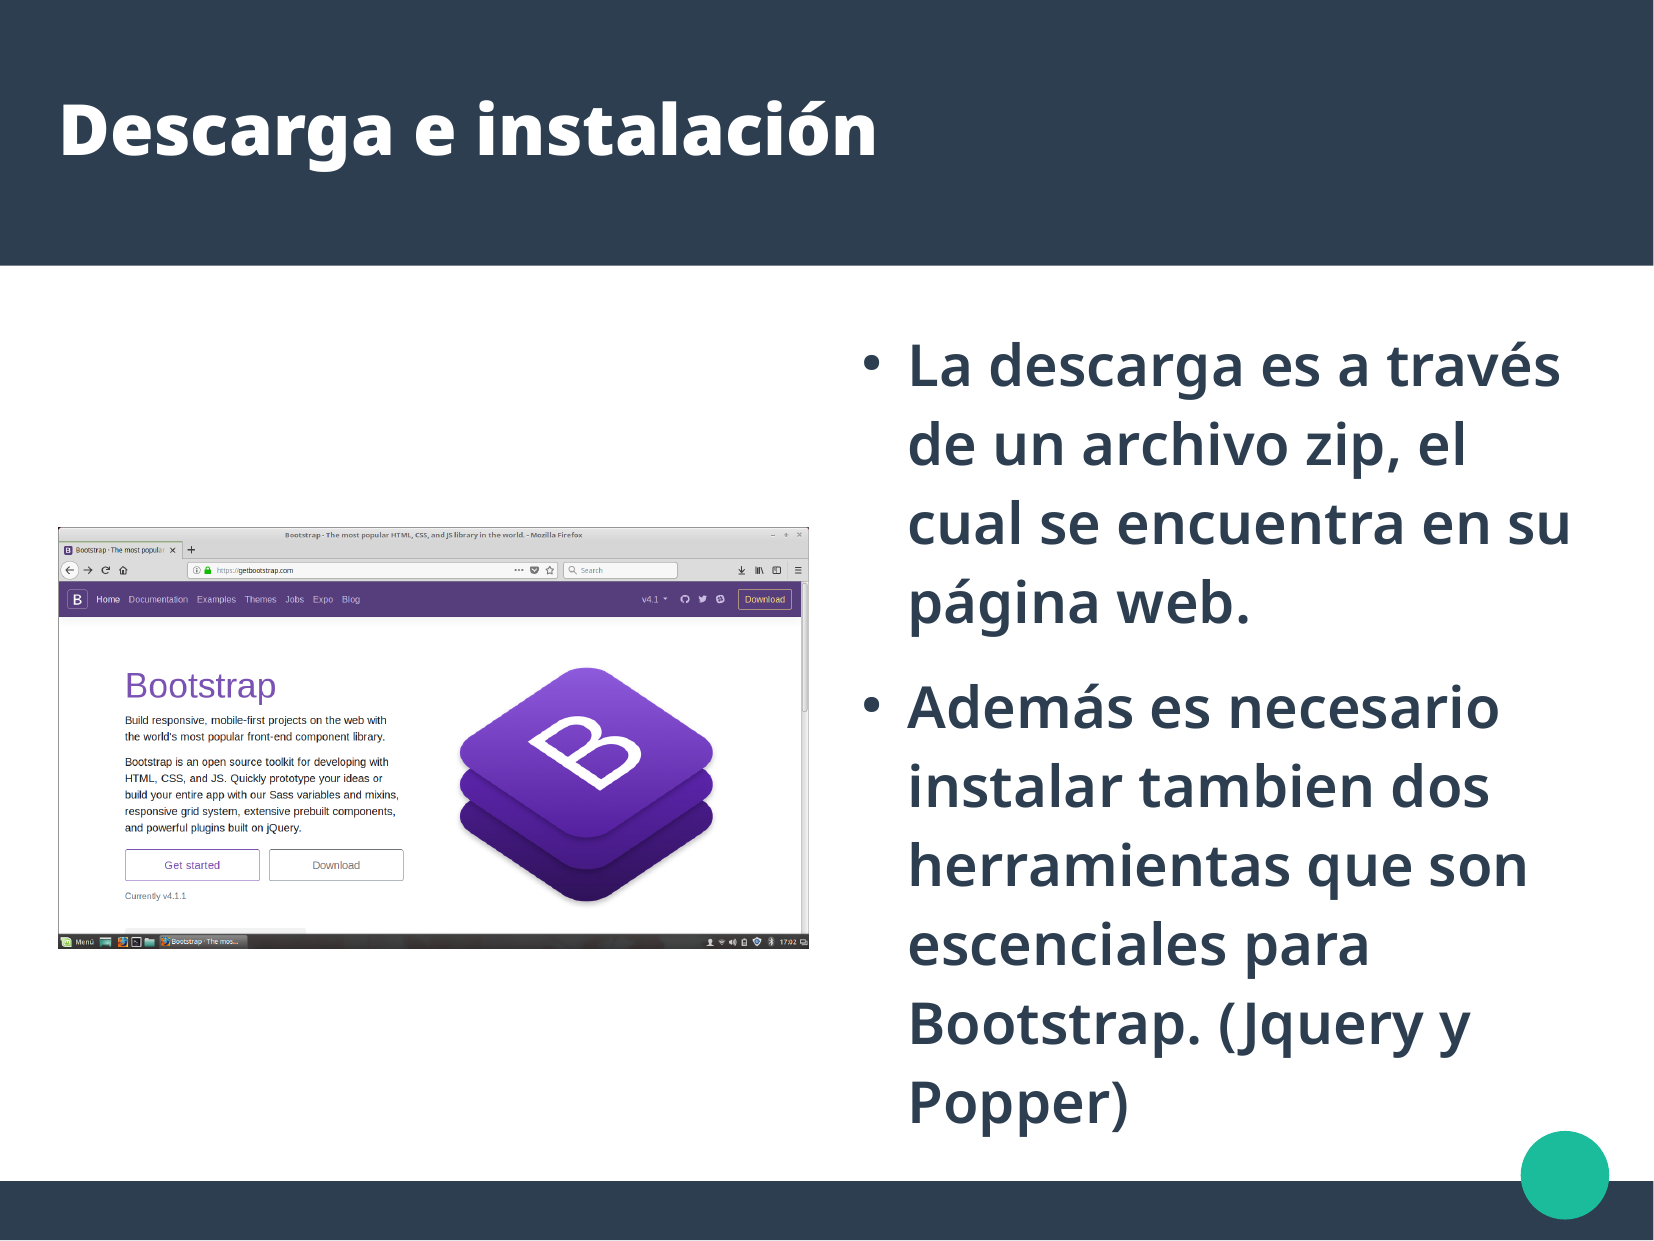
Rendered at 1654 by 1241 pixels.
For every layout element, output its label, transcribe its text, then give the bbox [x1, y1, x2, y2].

list La descarga es a través de un archivo zip, el cual se encuentra en su página web. Además es necesario instalar tambien dos herramientas que son escenciales para Bootstrap. (Jquery y Popper) [845, 324, 1596, 1152]
picture [58, 527, 809, 949]
title Descarga e instalación [59, 49, 1595, 207]
